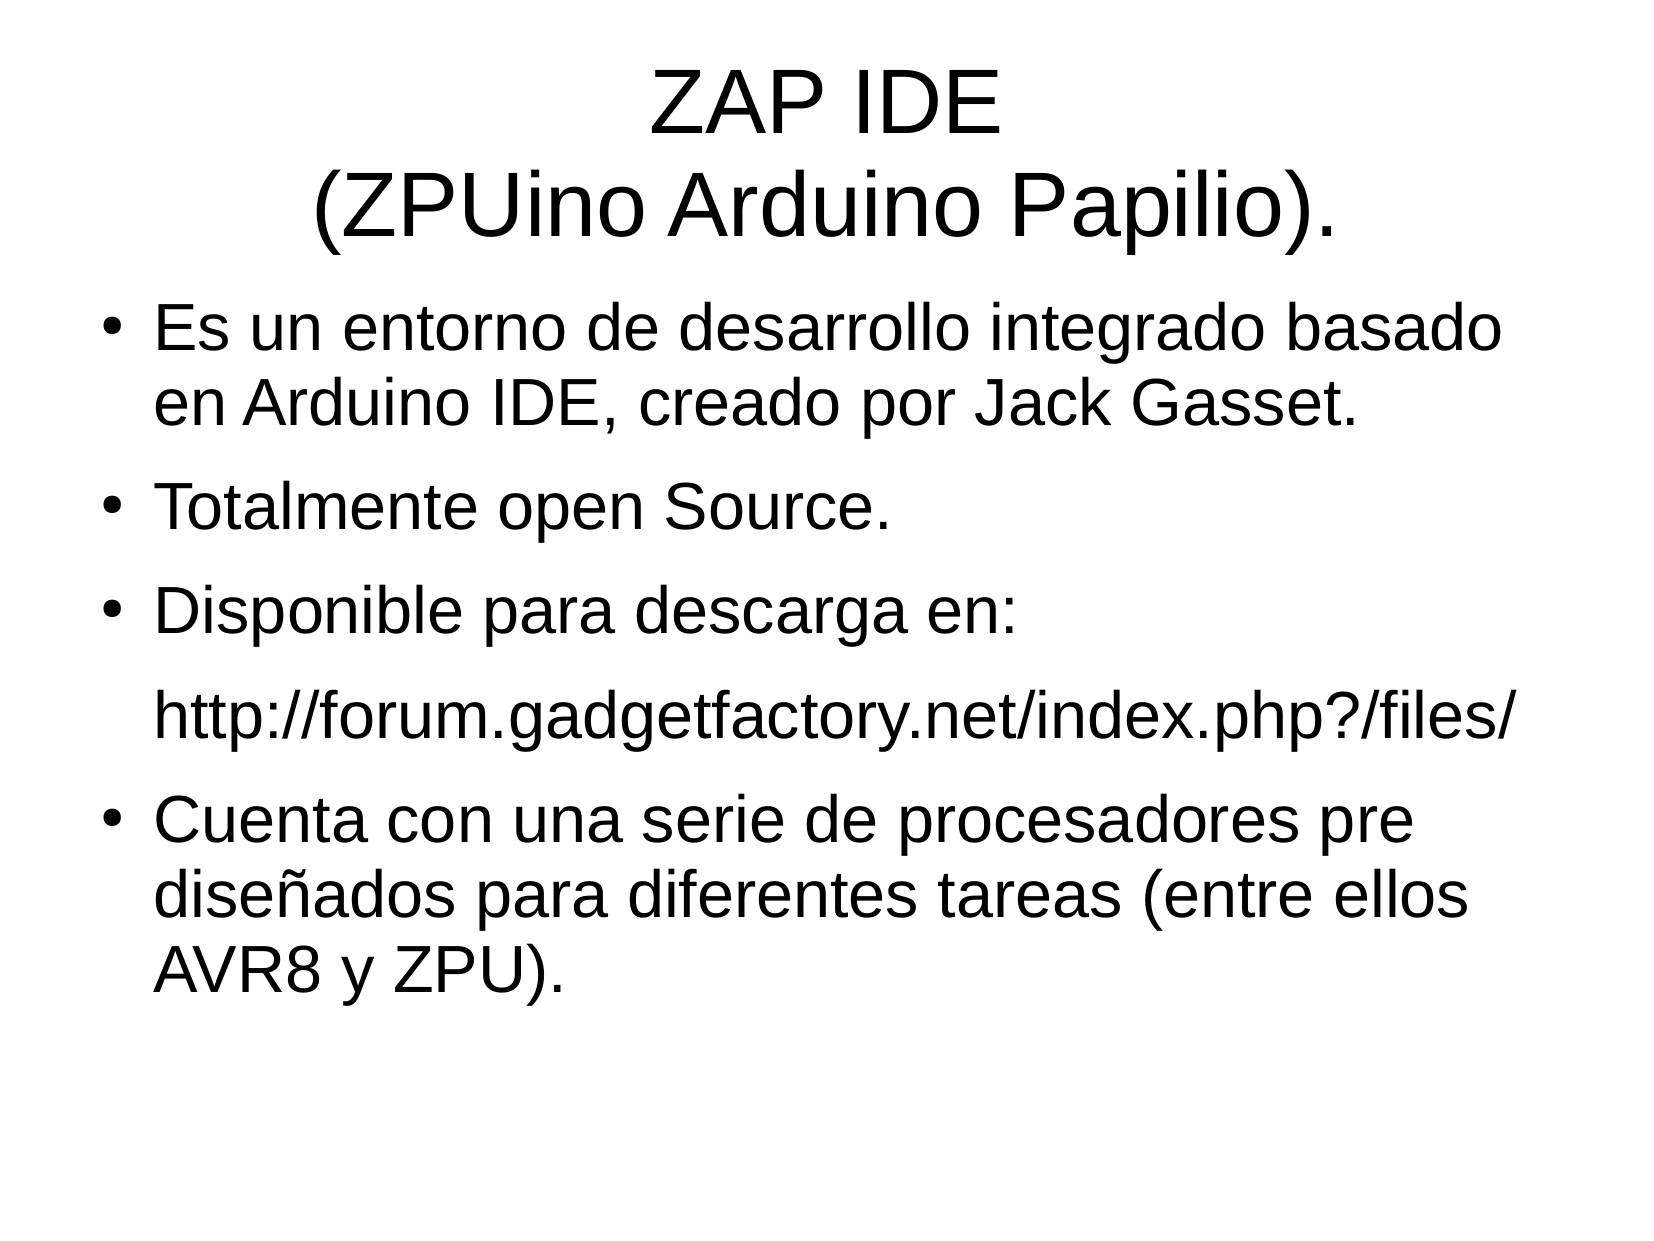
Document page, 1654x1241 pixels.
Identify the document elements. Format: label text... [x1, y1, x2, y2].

title ZAP IDE (ZPUino Arduino Papilio). [82, 39, 1571, 267]
list Es un entorno de desarrollo integrado basado en Arduino IDE, creado por Jack Gasset. Totalmente open Source. Disponible para descarga en: http://forum.gadgetfactory.net/index.php?/files/ Cuenta con una serie de procesadores pre diseñados para diferentes tareas (entre ellos AVR8 y ZPU). [82, 290, 1571, 1010]
